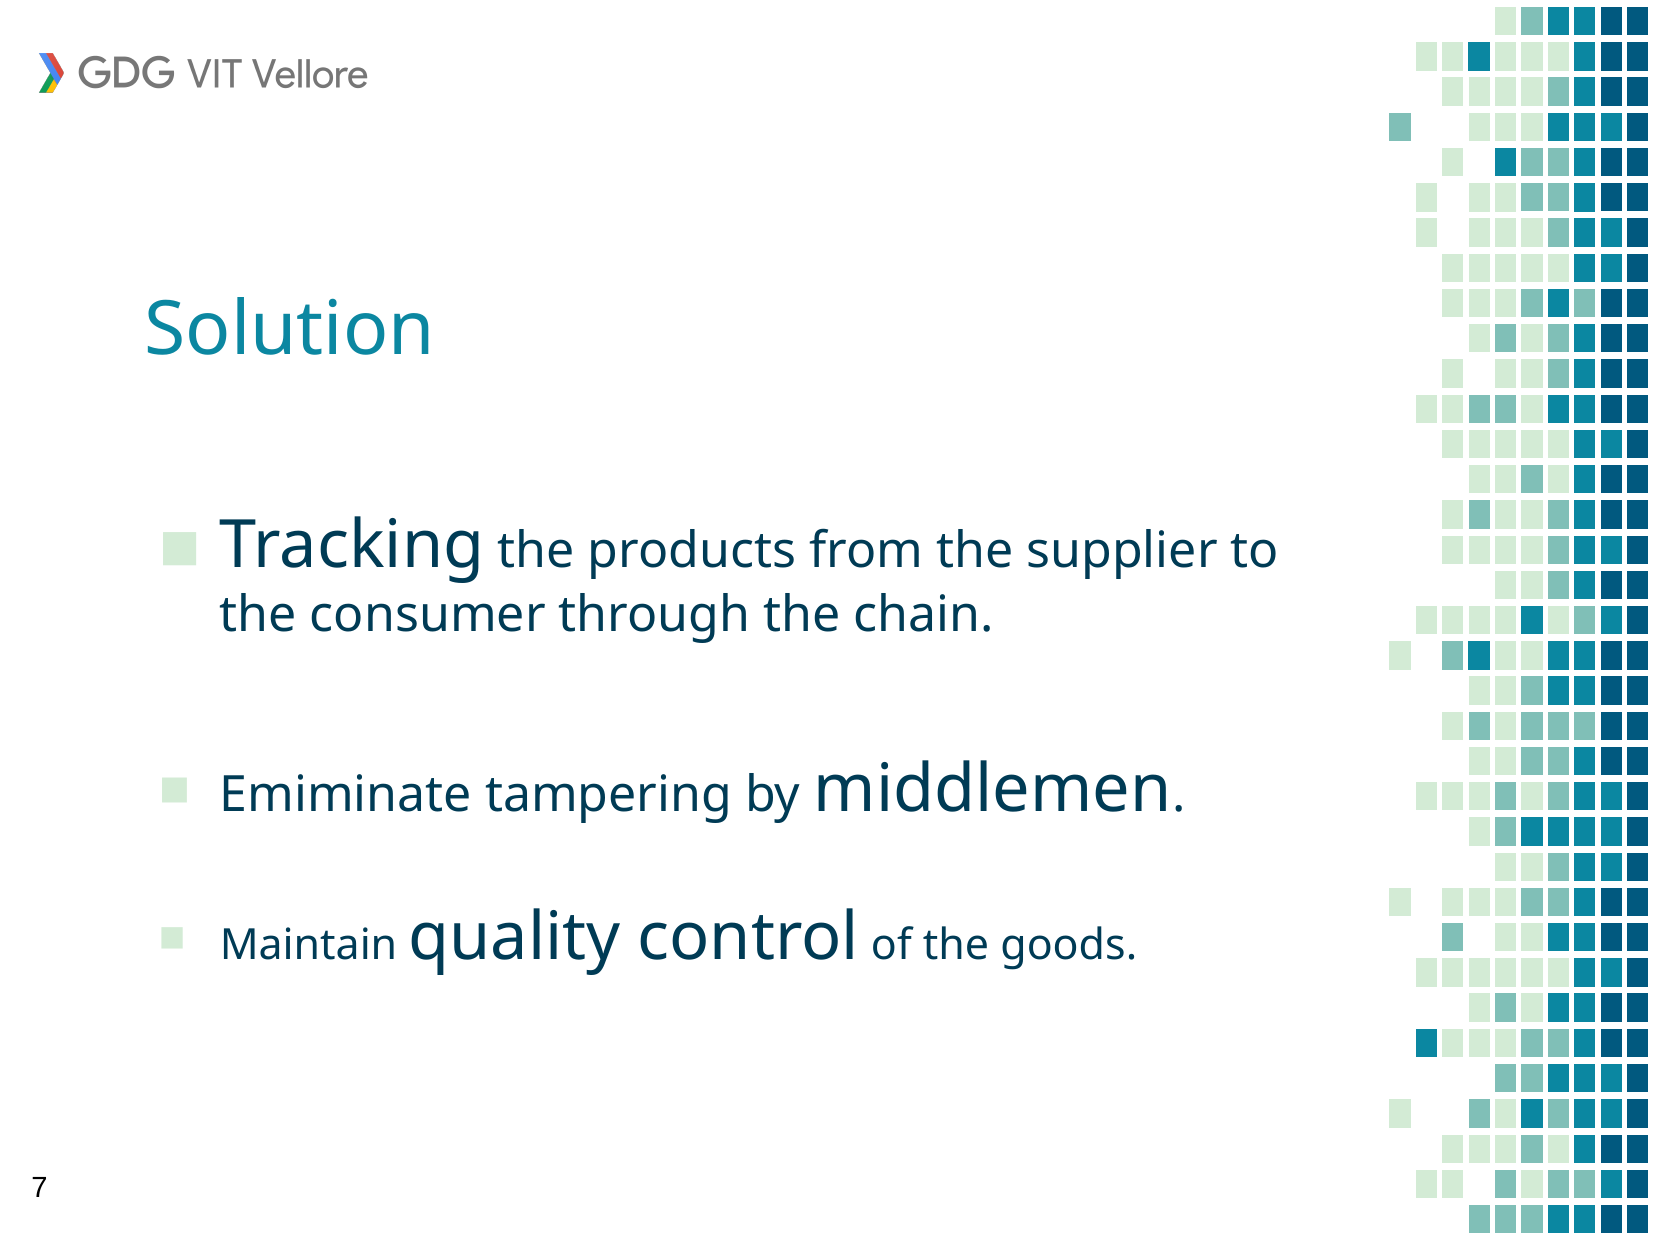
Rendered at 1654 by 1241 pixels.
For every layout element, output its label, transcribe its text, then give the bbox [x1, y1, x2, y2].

picture [0, 3, 408, 142]
list Tracking the products from the supplier to the consumer through the chain. Emiminate tampering by middlemen. Maintain quality control of the goods. [129, 417, 1353, 1137]
slide_number <number> [16, 1138, 116, 1233]
title Solution [129, 178, 1353, 385]
